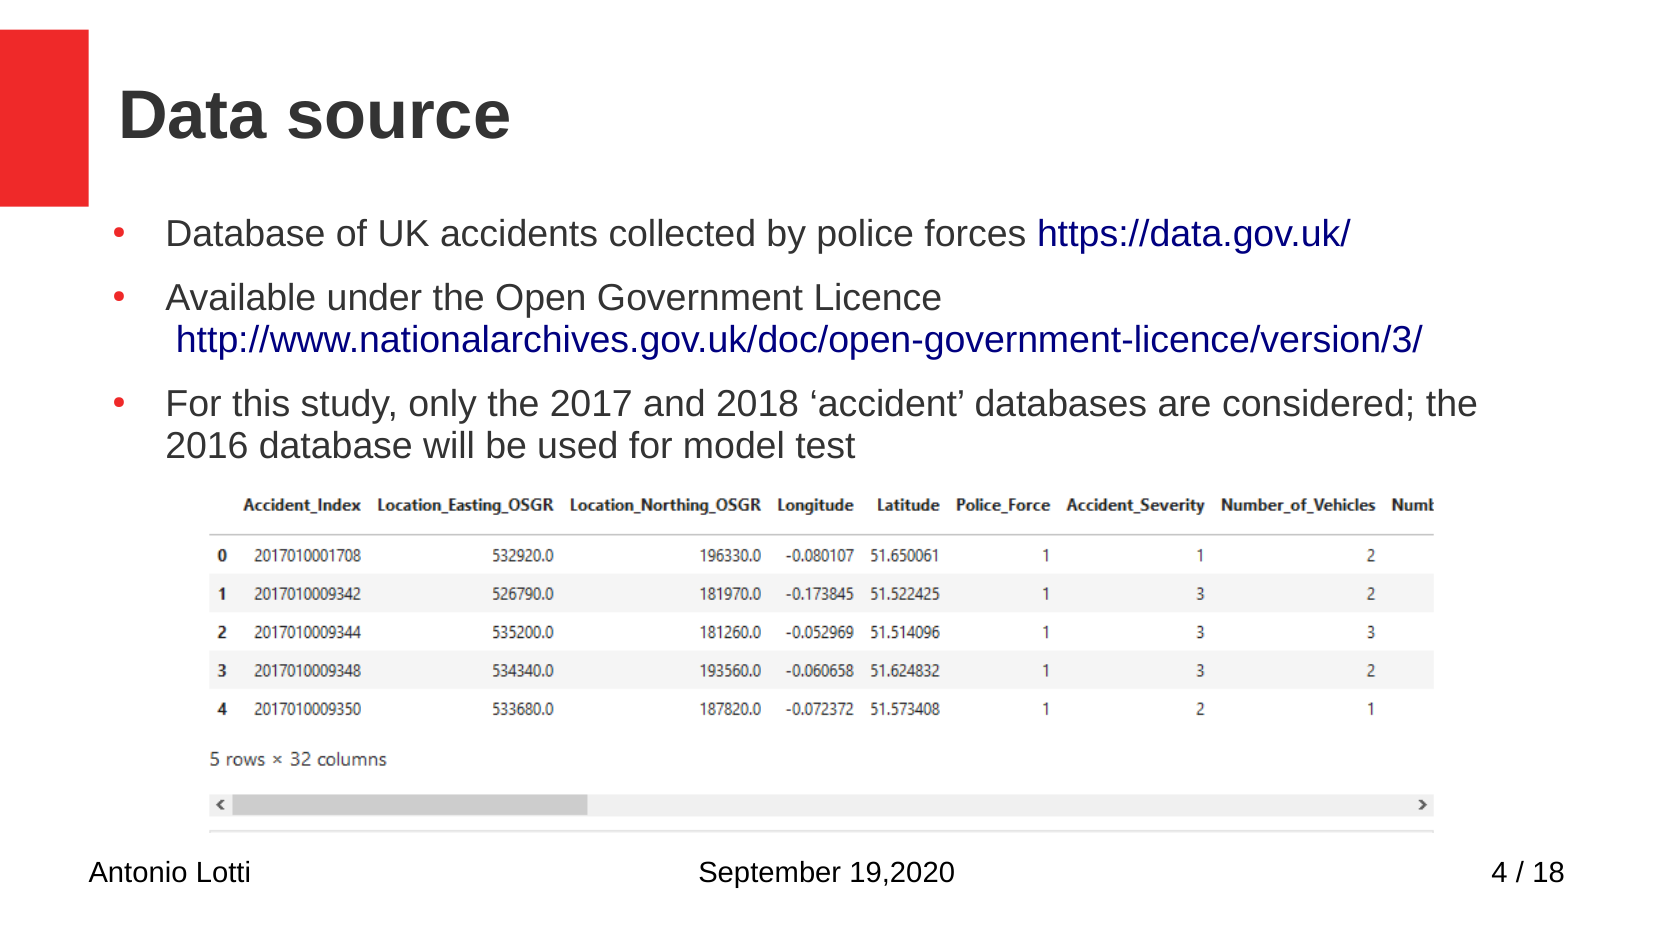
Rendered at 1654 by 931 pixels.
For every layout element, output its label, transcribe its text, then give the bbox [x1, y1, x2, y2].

picture [204, 478, 1449, 833]
title Data source [118, 37, 1571, 193]
list Database of UK accidents collected by police forces https://data.gov.uk/ Available under the Open Government Licence http://www.nationalarchives.gov.uk/doc/open-government-licence/version/3/ For this study, only the 2017 and 2018 ‘accident’ databases are considered; the 2016 database will be used for model test [94, 212, 1542, 753]
